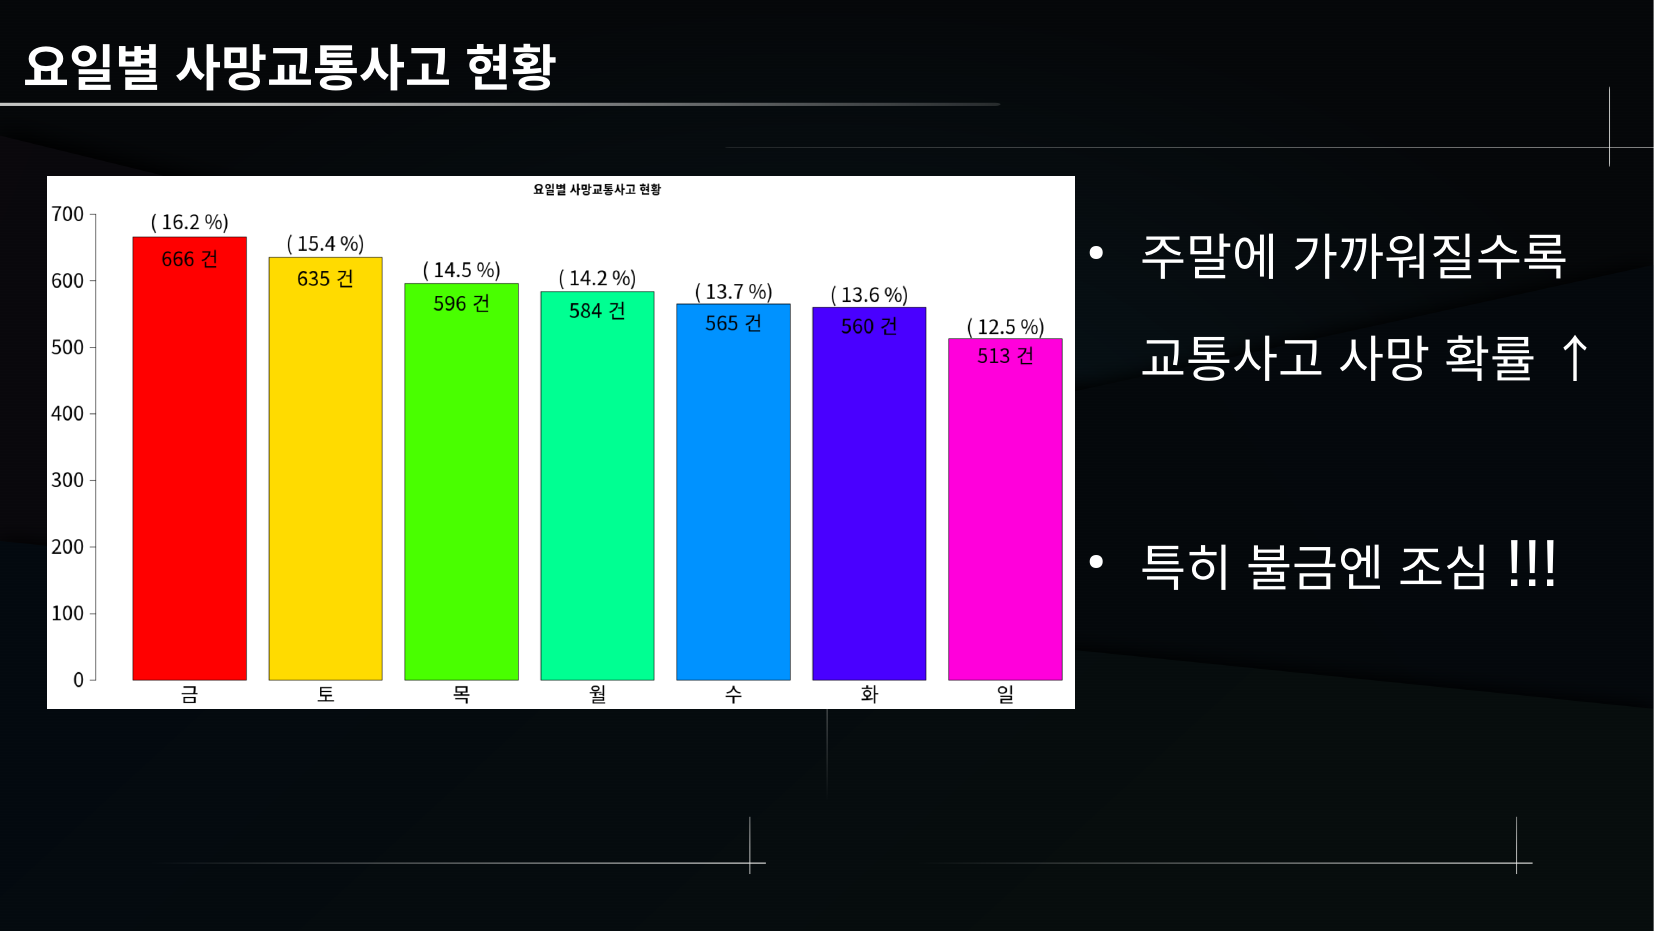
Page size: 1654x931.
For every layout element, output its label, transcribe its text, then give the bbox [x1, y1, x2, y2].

picture [0, 0, 1654, 931]
list 주말에 가까워질수록 교통사고 사망 확률 ↑ 특히 불금엔 조심!!! [1069, 217, 1654, 758]
title 요일별 사망교통사고 현황 [23, 11, 1589, 119]
